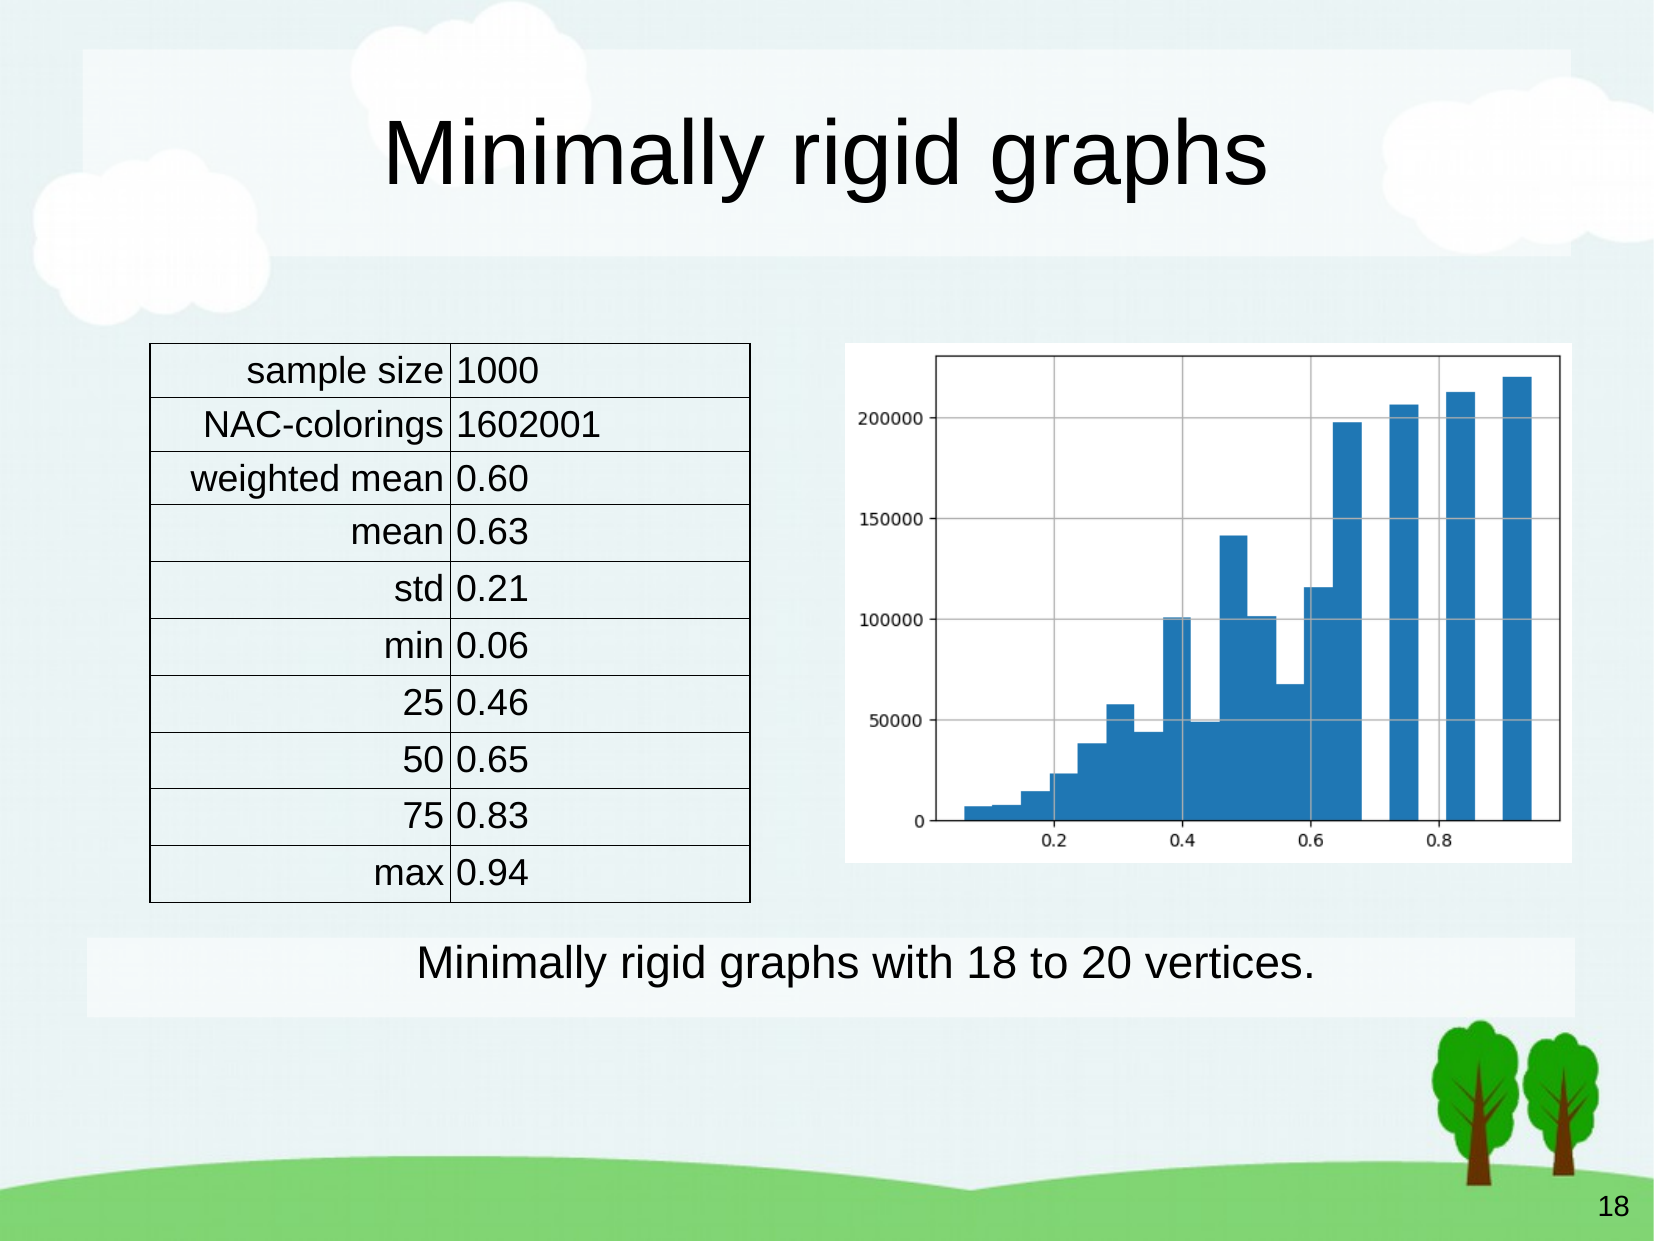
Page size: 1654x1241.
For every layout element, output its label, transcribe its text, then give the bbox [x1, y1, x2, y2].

table_header 1000 [451, 344, 749, 397]
title Minimally rigid graphs [82, 49, 1571, 257]
table_cell 0.83 [451, 789, 749, 845]
picture [0, 0, 1654, 1241]
table_cell 0.60 [451, 452, 749, 504]
table_cell 0.21 [451, 562, 749, 618]
table_cell mean [151, 505, 450, 561]
table_cell weighted mean [151, 452, 450, 504]
table_cell 0.94 [451, 846, 749, 902]
table_cell 1602001 [451, 398, 749, 451]
table_cell 0.63 [451, 505, 749, 561]
table_cell std [151, 562, 450, 618]
table_cell 0.65 [451, 733, 749, 788]
table_cell max [151, 846, 450, 902]
table_cell 75 [151, 789, 450, 845]
table_cell 25 [151, 676, 450, 732]
table_cell 50 [151, 733, 450, 788]
table_header sample size [151, 344, 450, 397]
table_cell NAC-colorings [151, 398, 450, 451]
table_cell 0.06 [451, 619, 749, 675]
table_cell 0.46 [451, 676, 749, 732]
table_cell min [151, 619, 450, 675]
list Minimally rigid graphs with 18 to 20 vertices. [86, 937, 1576, 1018]
